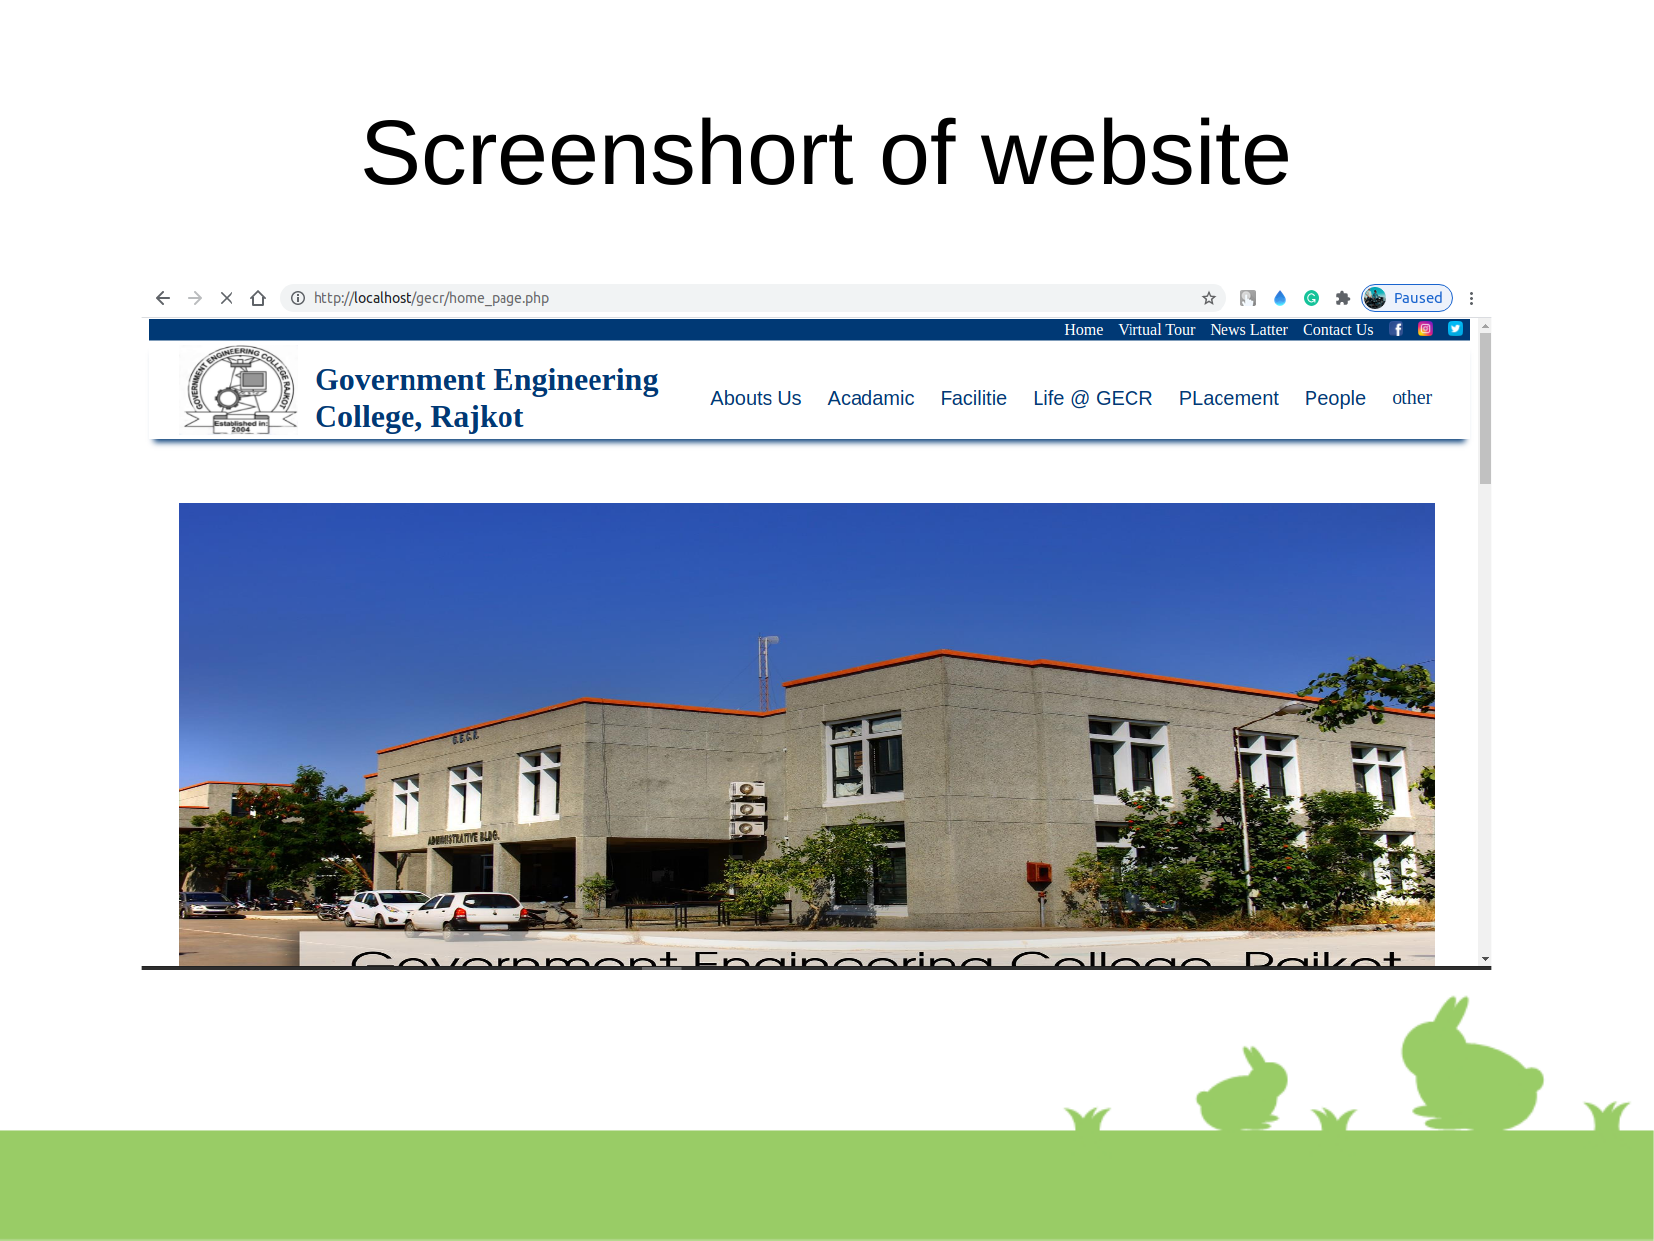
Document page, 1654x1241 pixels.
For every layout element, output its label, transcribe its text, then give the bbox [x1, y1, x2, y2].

picture [0, 0, 1654, 1241]
title Screenshort of website [82, 49, 1571, 257]
